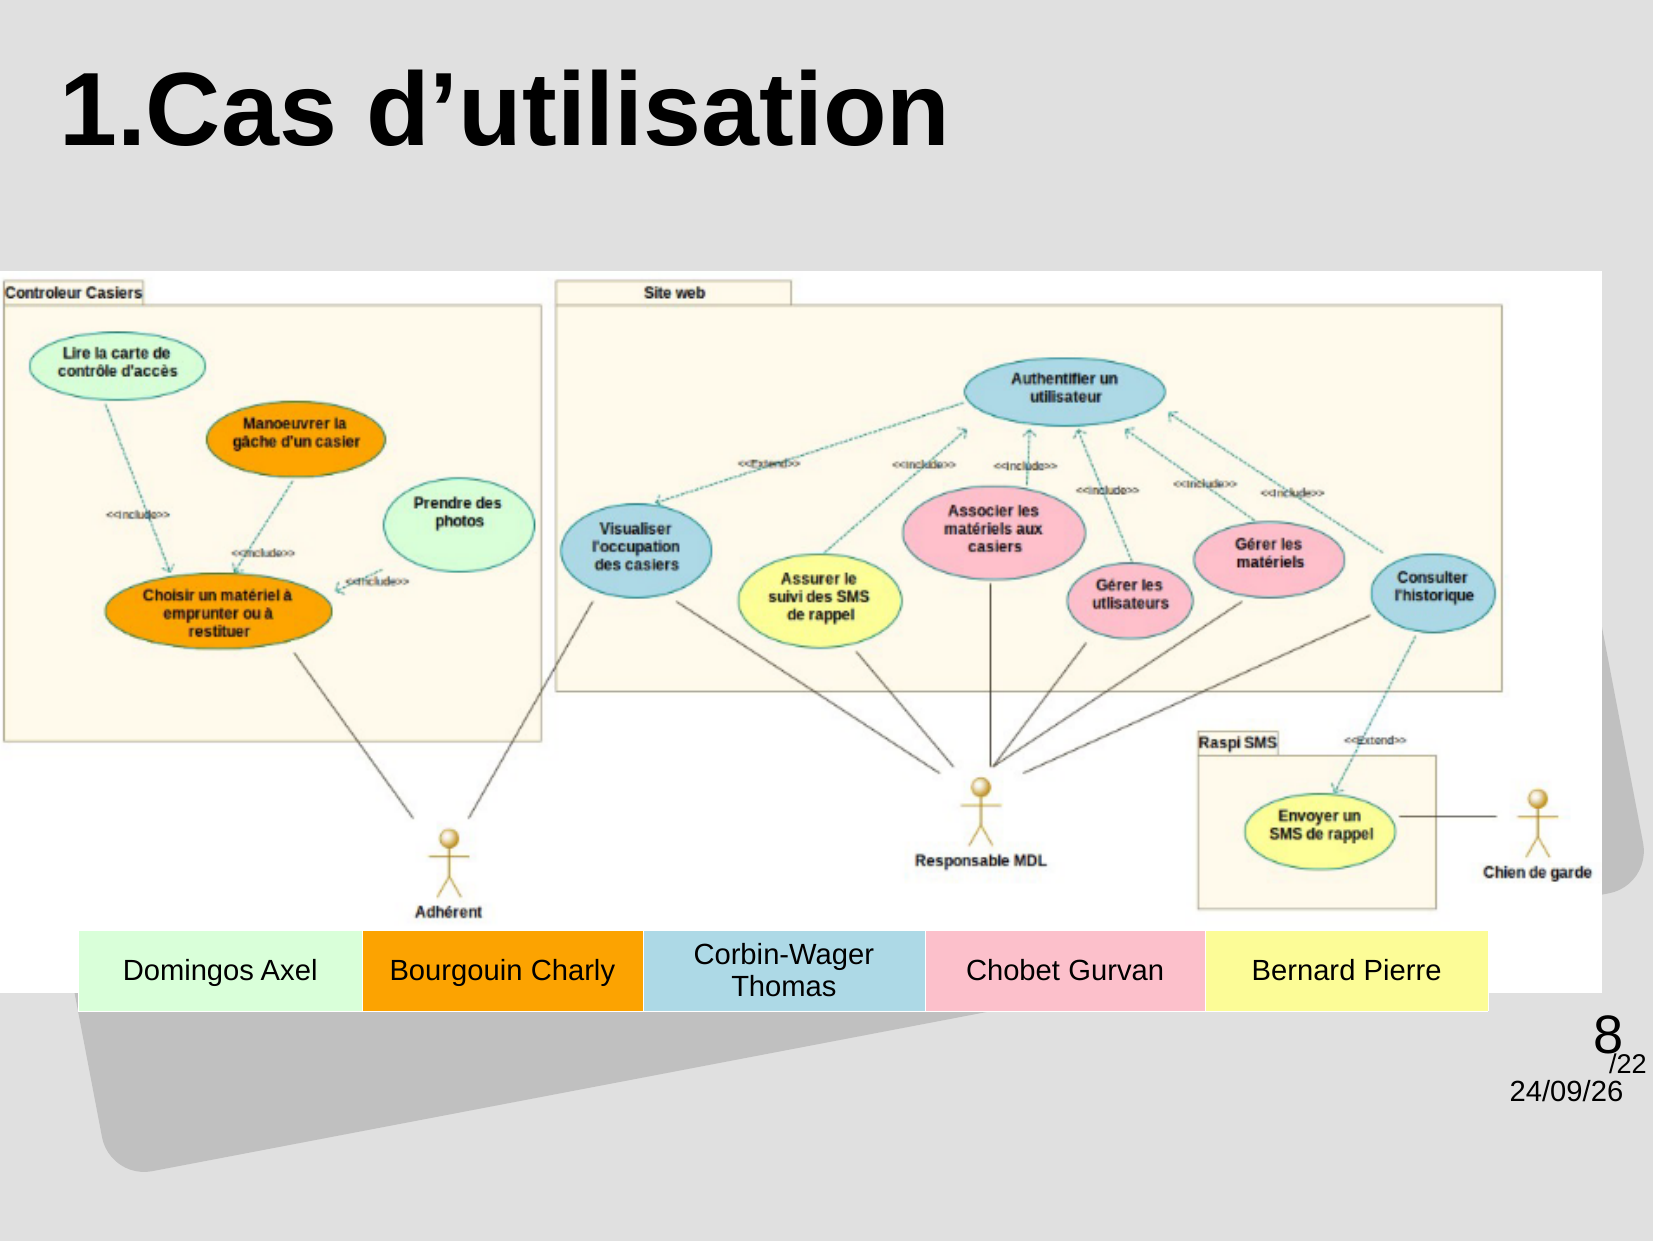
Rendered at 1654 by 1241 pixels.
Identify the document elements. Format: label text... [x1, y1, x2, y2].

table_header Chobet Gurvan [926, 931, 1205, 1011]
text_box /22 [1594, 1041, 1653, 1087]
table_header Domingos Axel [79, 931, 362, 1011]
picture [0, 271, 1602, 993]
table_header Corbin-Wager Thomas [644, 931, 925, 1011]
table_header Bourgouin Charly [363, 931, 643, 1011]
title 1.Cas d’utilisation [59, 4, 1547, 213]
table_header Bernard Pierre [1206, 931, 1488, 1011]
